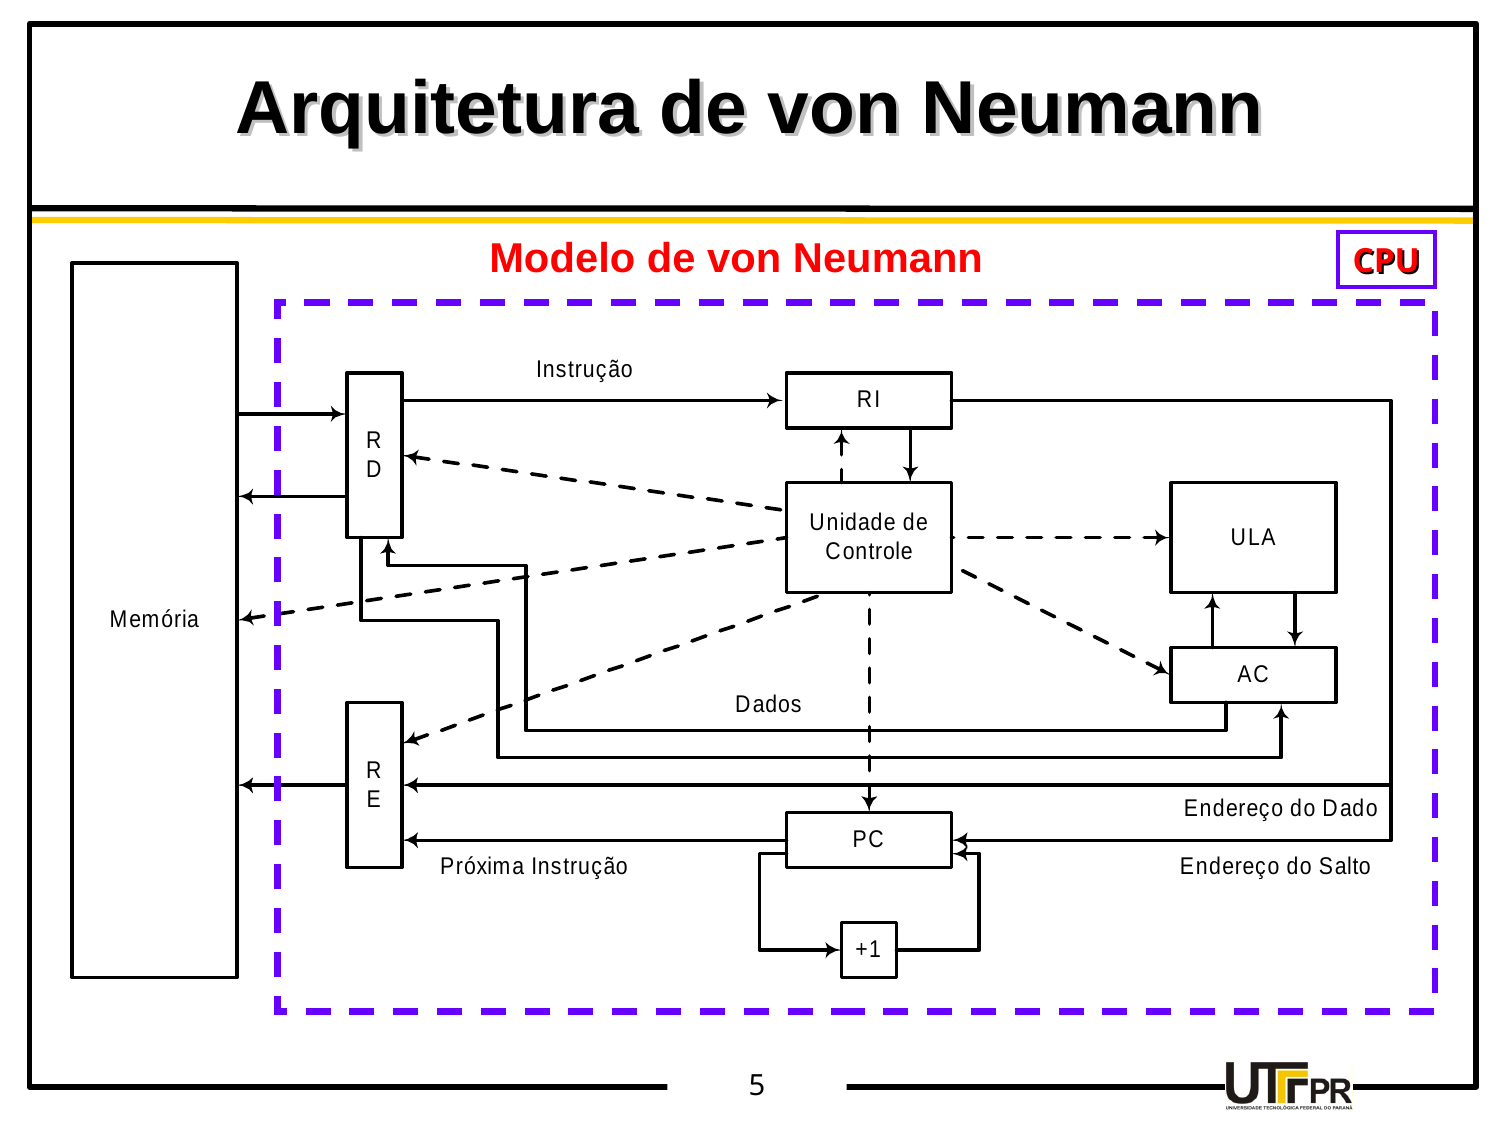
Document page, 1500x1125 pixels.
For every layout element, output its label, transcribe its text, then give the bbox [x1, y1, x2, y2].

text_box CPU [1337, 231, 1436, 288]
list Modelo de von Neumann [72, 231, 1337, 255]
title Arquitetura de von Neumann [41, 65, 1459, 158]
chart [64, 255, 1424, 986]
picture [1225, 1062, 1353, 1110]
